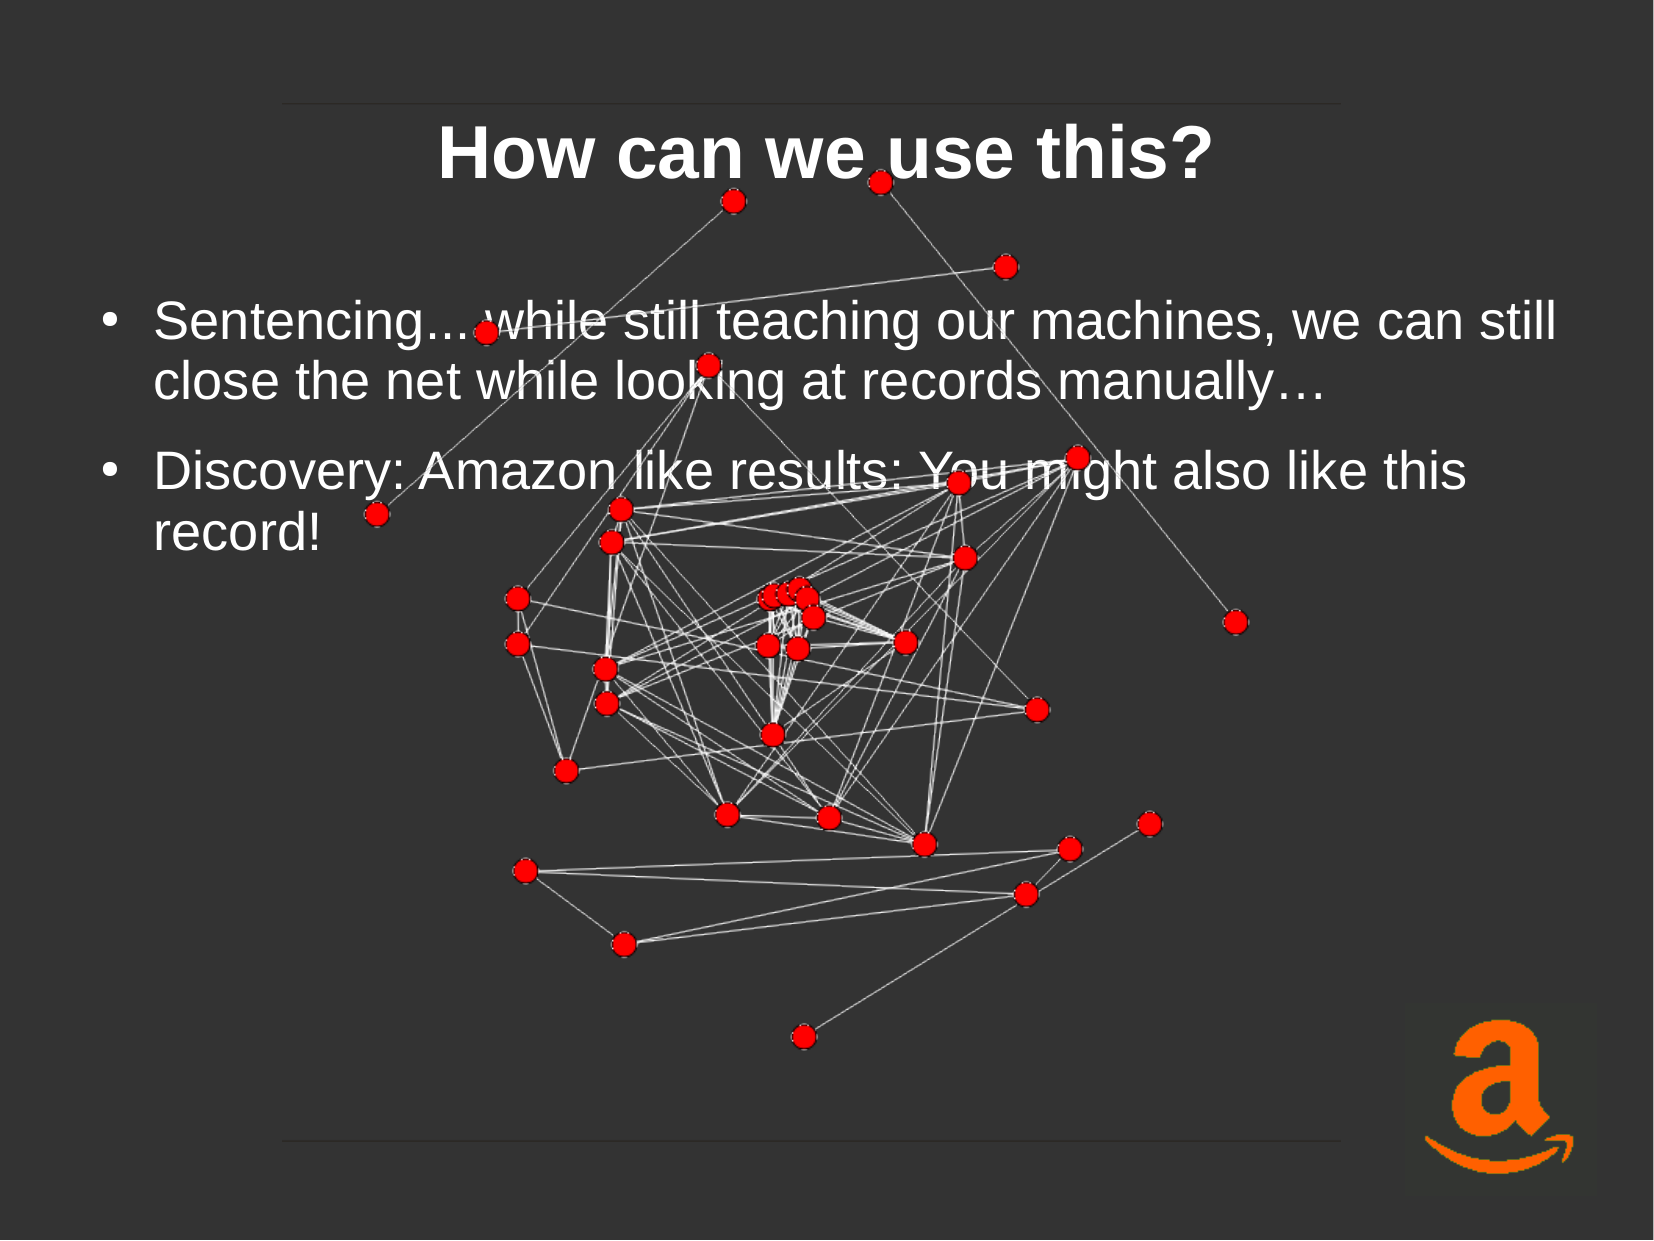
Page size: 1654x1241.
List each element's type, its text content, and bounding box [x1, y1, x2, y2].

title How can we use this? [82, 49, 1571, 257]
picture [1405, 1003, 1597, 1197]
picture [282, 103, 1341, 1142]
list Sentencing... while still teaching our machines, we can still close the net while looking at records manually… Discovery: Amazon like results: You might also like this record! [1341, 290, 1571, 1010]
list Sentencing... while still teaching our machines, we can still close the net while looking at records manually… Discovery: Amazon like results: You might also like this record! [82, 290, 282, 1010]
